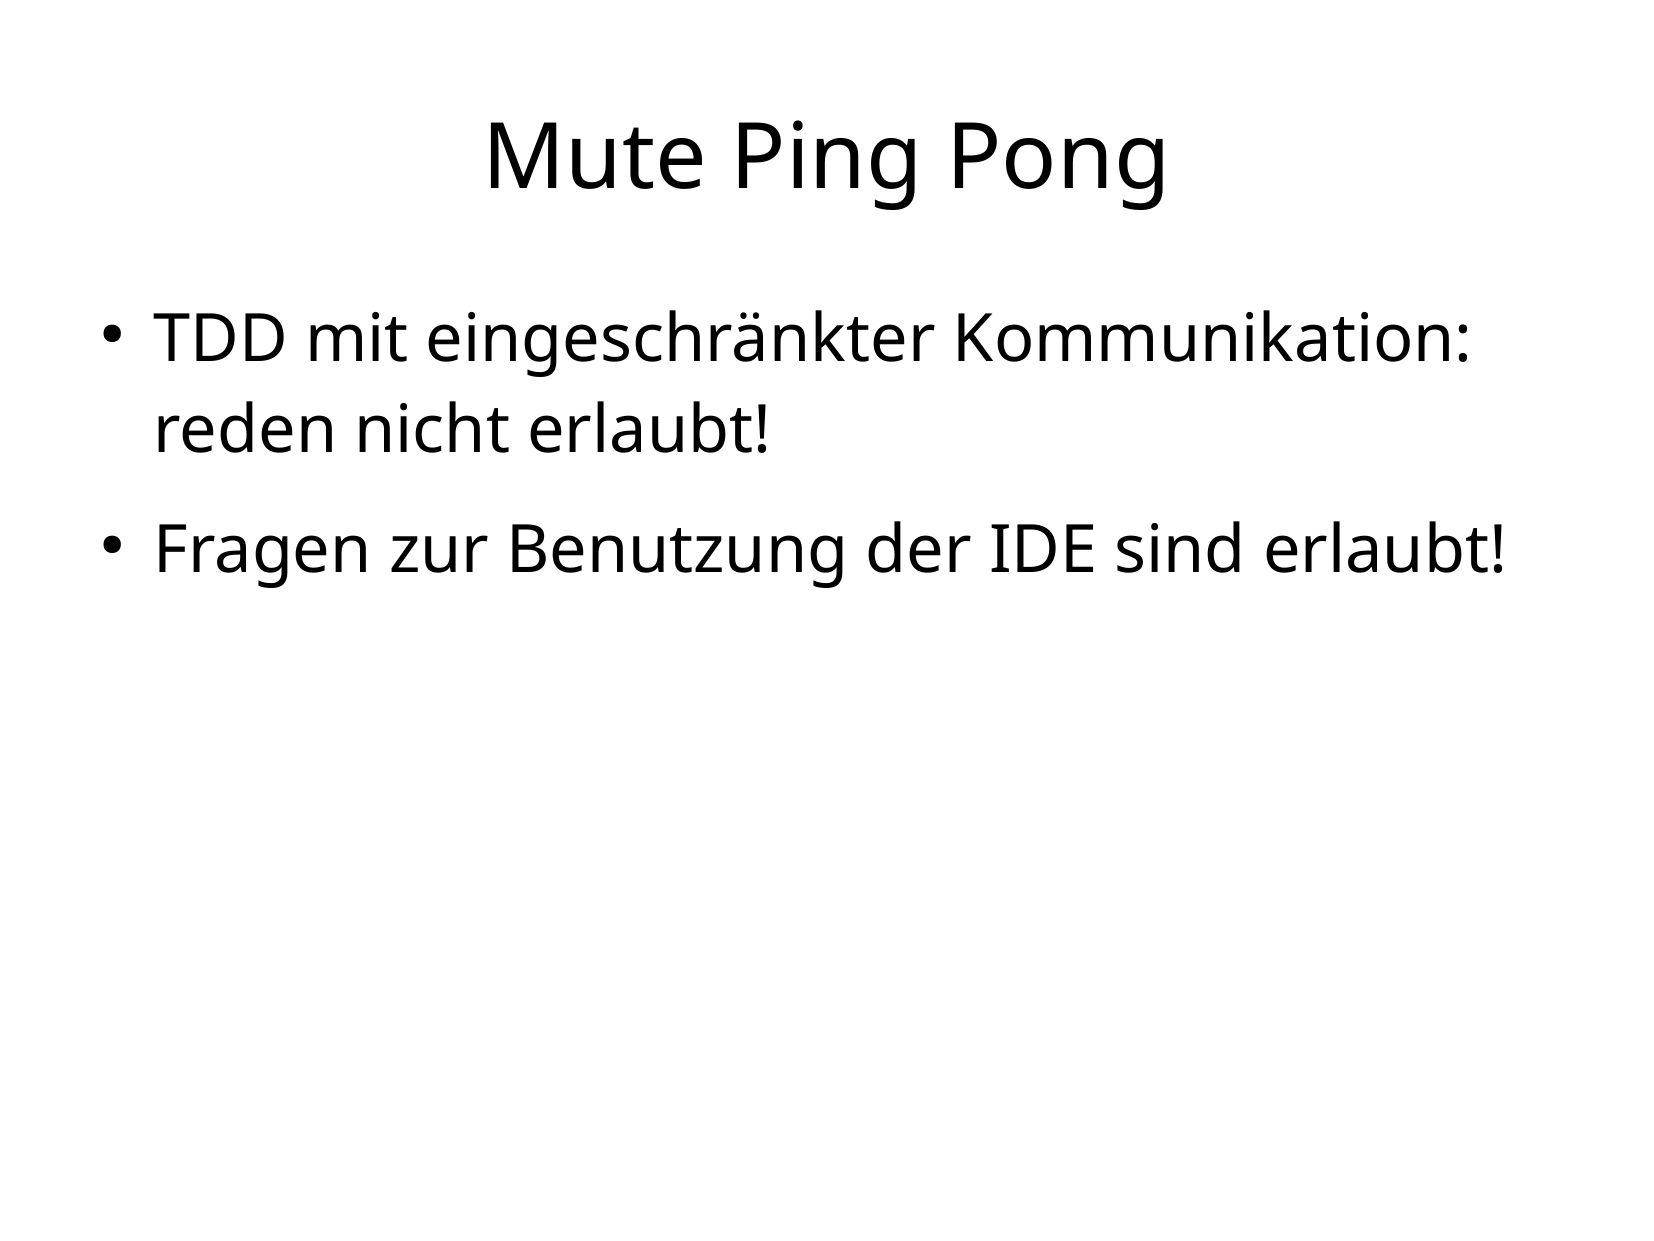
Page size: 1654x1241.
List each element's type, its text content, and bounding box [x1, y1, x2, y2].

list TDD mit eingeschränkter Kommunikation: reden nicht erlaubt! Fragen zur Benutzung der IDE sind erlaubt! [82, 290, 1571, 1010]
title Mute Ping Pong [82, 49, 1571, 257]
